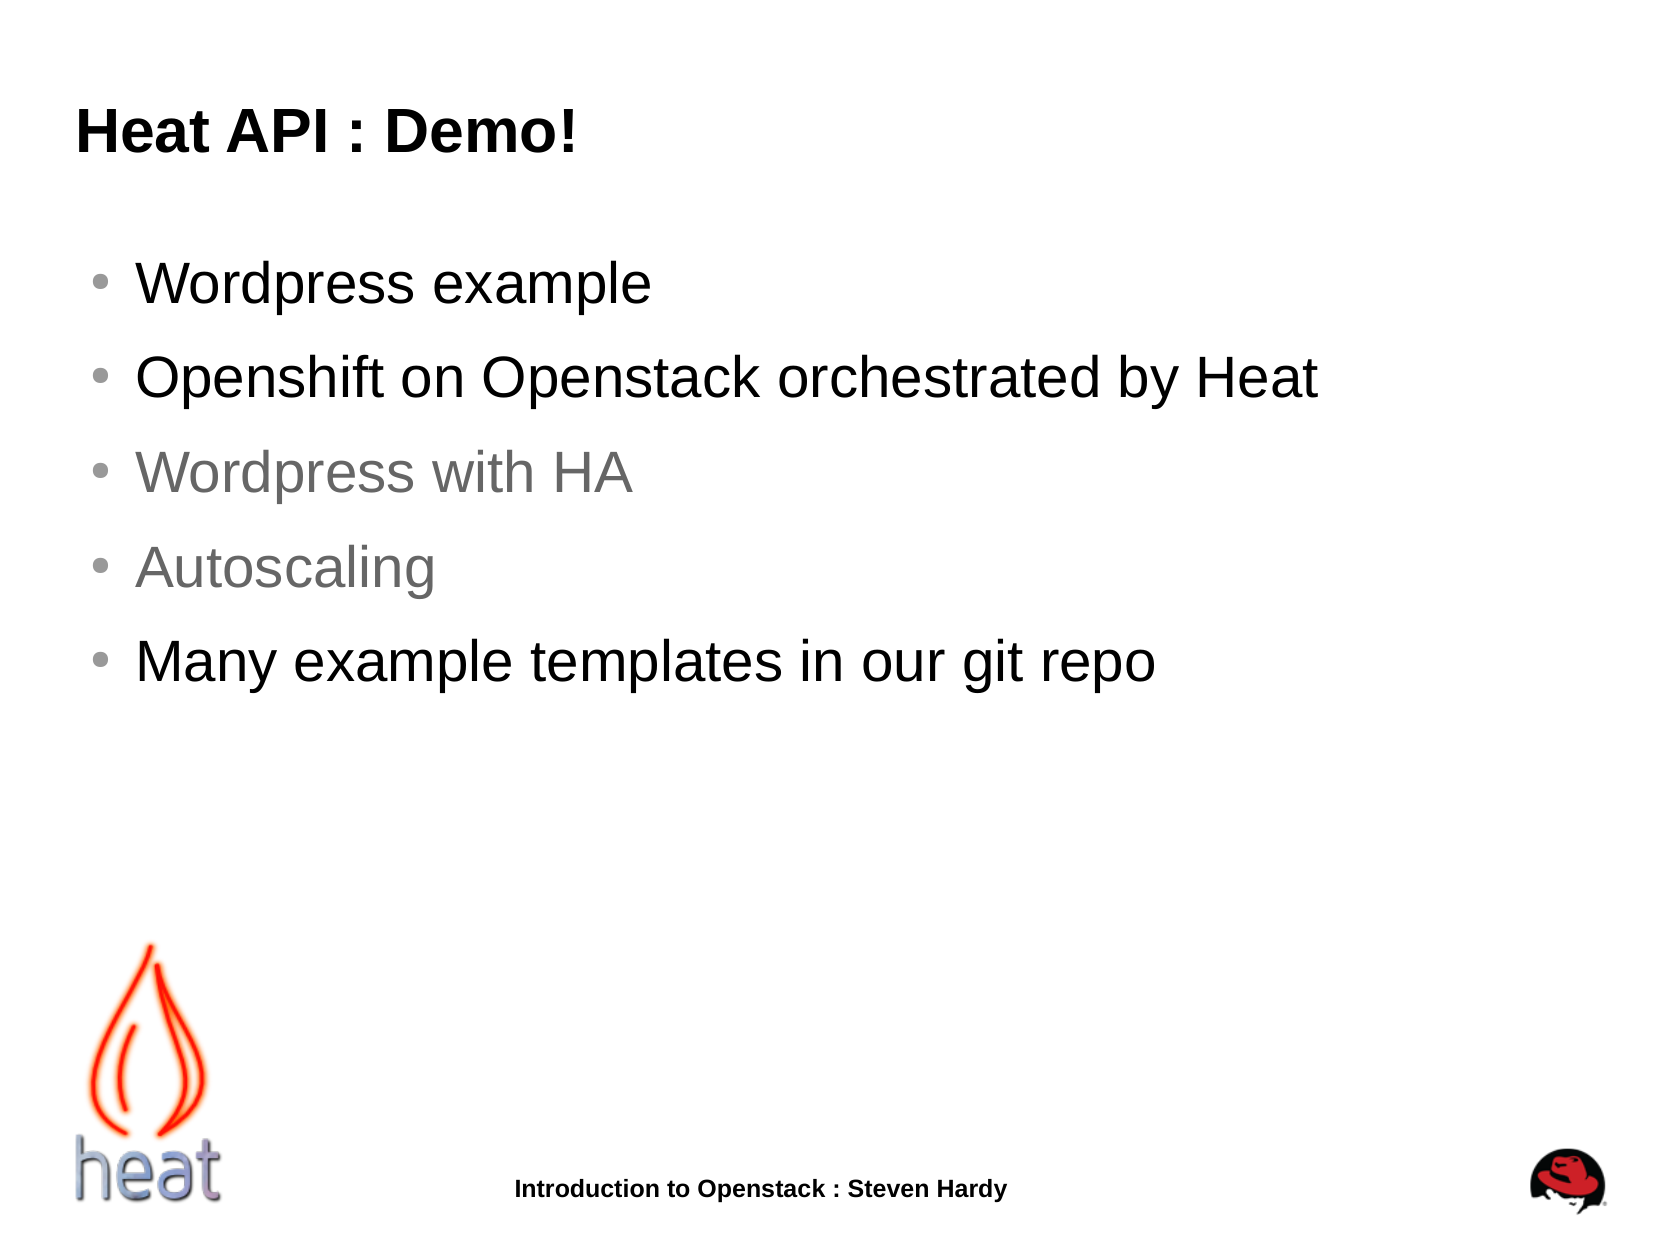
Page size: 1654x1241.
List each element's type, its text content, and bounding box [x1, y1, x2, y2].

picture [75, 937, 223, 1204]
title Heat API : Demo! [75, 37, 1564, 226]
picture [1529, 1146, 1613, 1224]
list Wordpress example Openshift on Openstack orchestrated by Heat Wordpress with HA Autoscaling Many example templates in our git repo [75, 250, 1564, 831]
